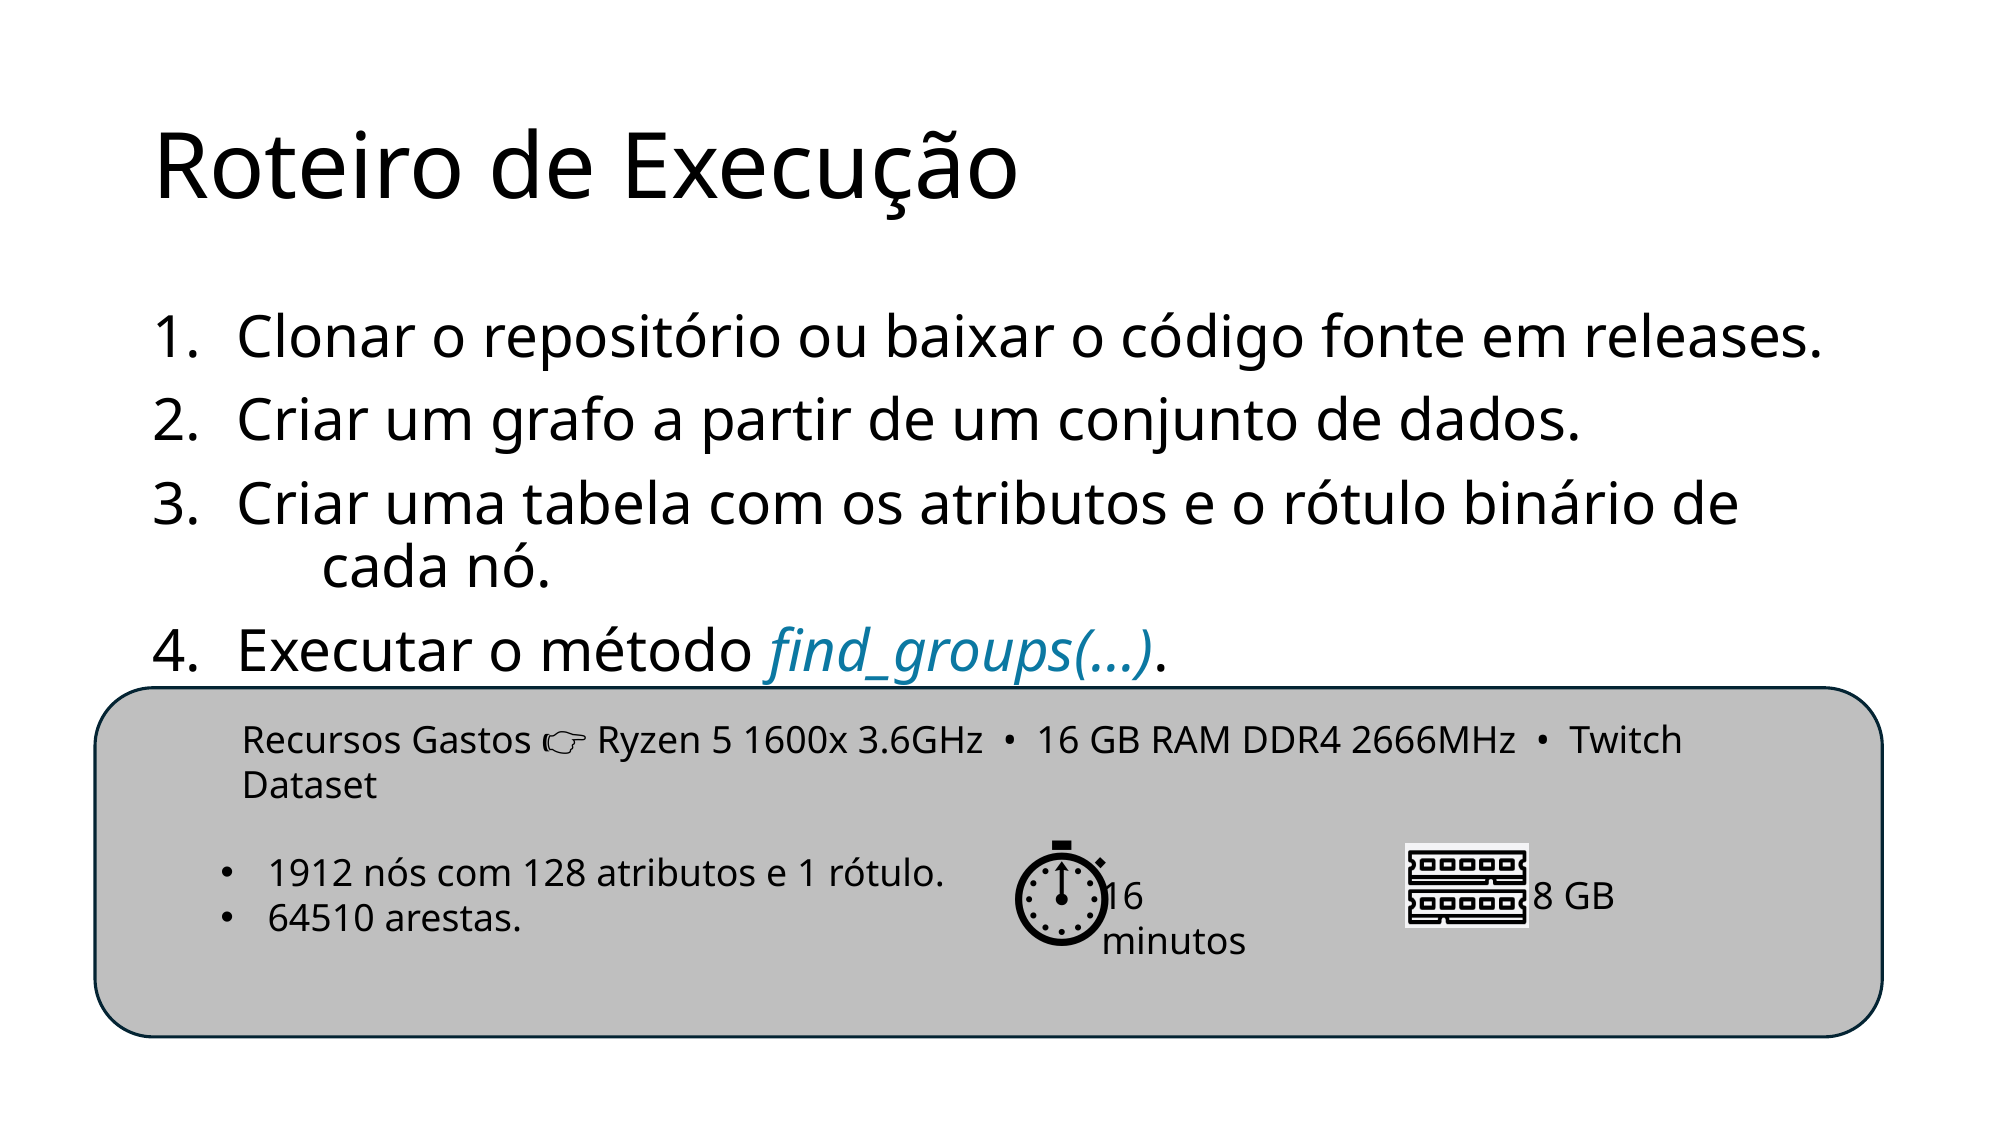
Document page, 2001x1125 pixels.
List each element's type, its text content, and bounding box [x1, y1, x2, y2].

list Clonar o repositório ou baixar o código fonte em releases. Criar um grafo a partir de um conjunto de dados. Criar uma tabela com os atributos e o rótulo binário de cada nó. Executar o método find_groups(...). [137, 299, 1863, 701]
text_box 8 GB [1517, 864, 1968, 926]
text_box 16 minutos [1086, 864, 1301, 926]
text_box Recursos Gastos 👉 Ryzen 5 1600x 3.6GHz • 16 GB RAM DDR4 2666MHz • Twitch Dataset [226, 708, 1733, 770]
text_box [95, 687, 1883, 1037]
title Roteiro de Execução [137, 59, 1863, 278]
text_box ⏱ [995, 827, 1103, 1054]
text_box 1912 nós com 128 atributos e 1 rótulo. 64510 arestas. [205, 841, 980, 948]
picture [1405, 843, 1529, 928]
